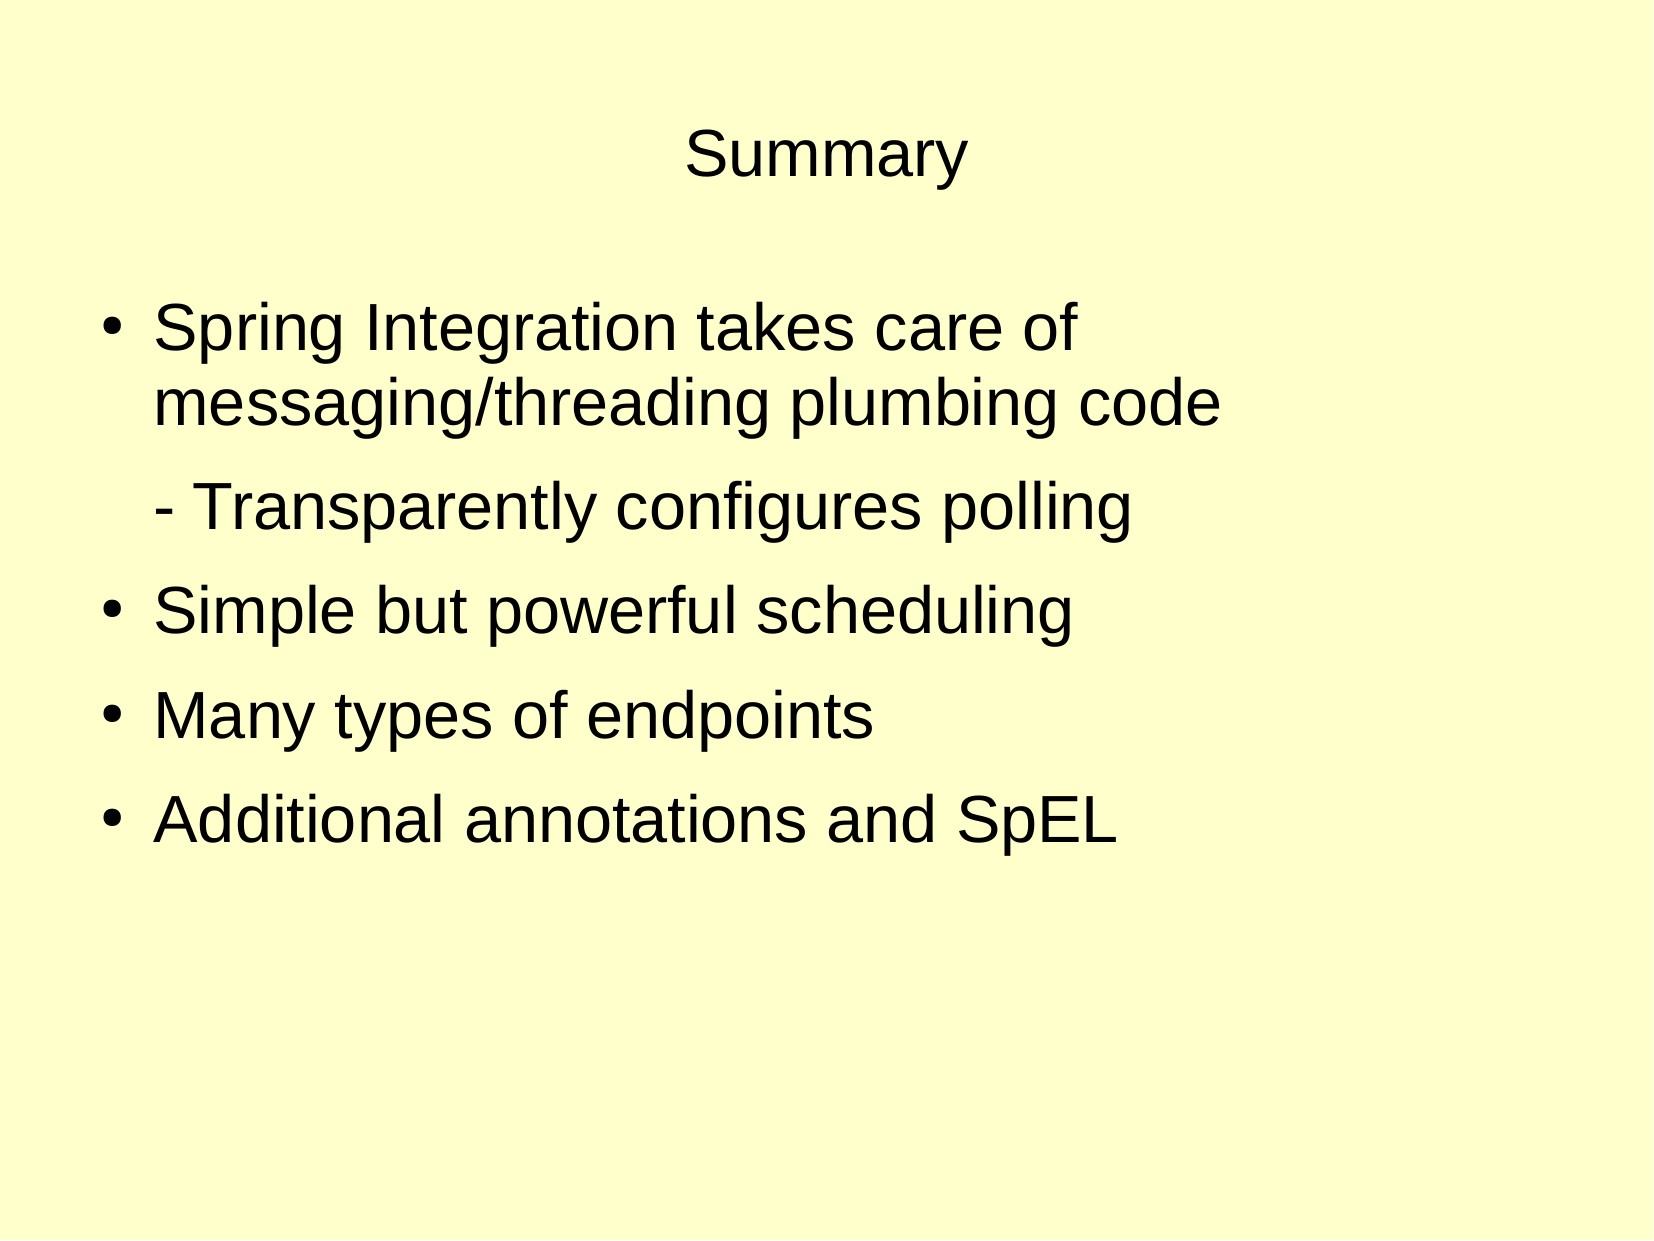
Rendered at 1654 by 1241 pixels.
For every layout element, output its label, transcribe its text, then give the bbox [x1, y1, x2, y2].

list Spring Integration takes care of messaging/threading plumbing code - Transparently configures polling Simple but powerful scheduling Many types of endpoints Additional annotations and SpEL [82, 290, 1571, 1109]
title Summary [82, 49, 1571, 257]
